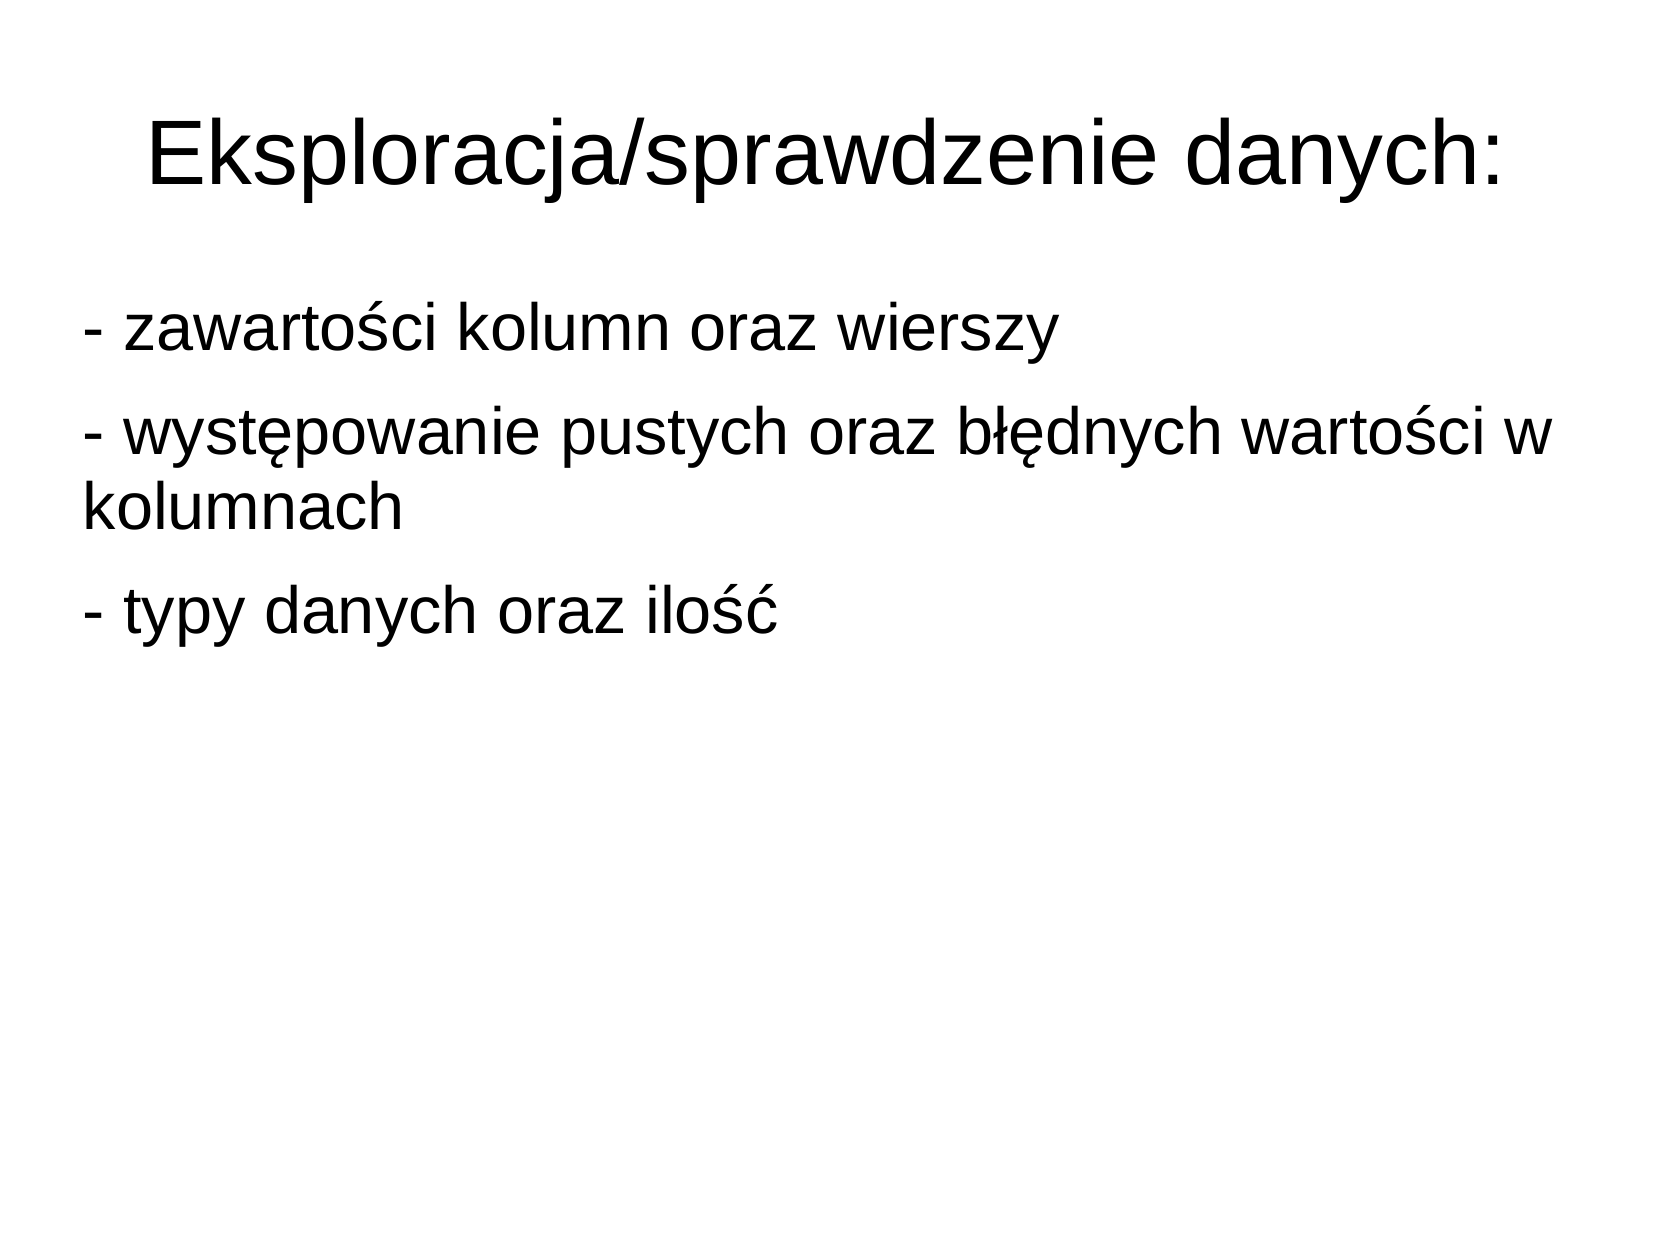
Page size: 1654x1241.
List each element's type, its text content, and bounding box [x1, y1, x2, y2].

list - zawartości kolumn oraz wierszy - występowanie pustych oraz błędnych wartości w kolumnach - typy danych oraz ilość [82, 290, 1571, 1109]
title Eksploracja/sprawdzenie danych: [82, 49, 1571, 257]
